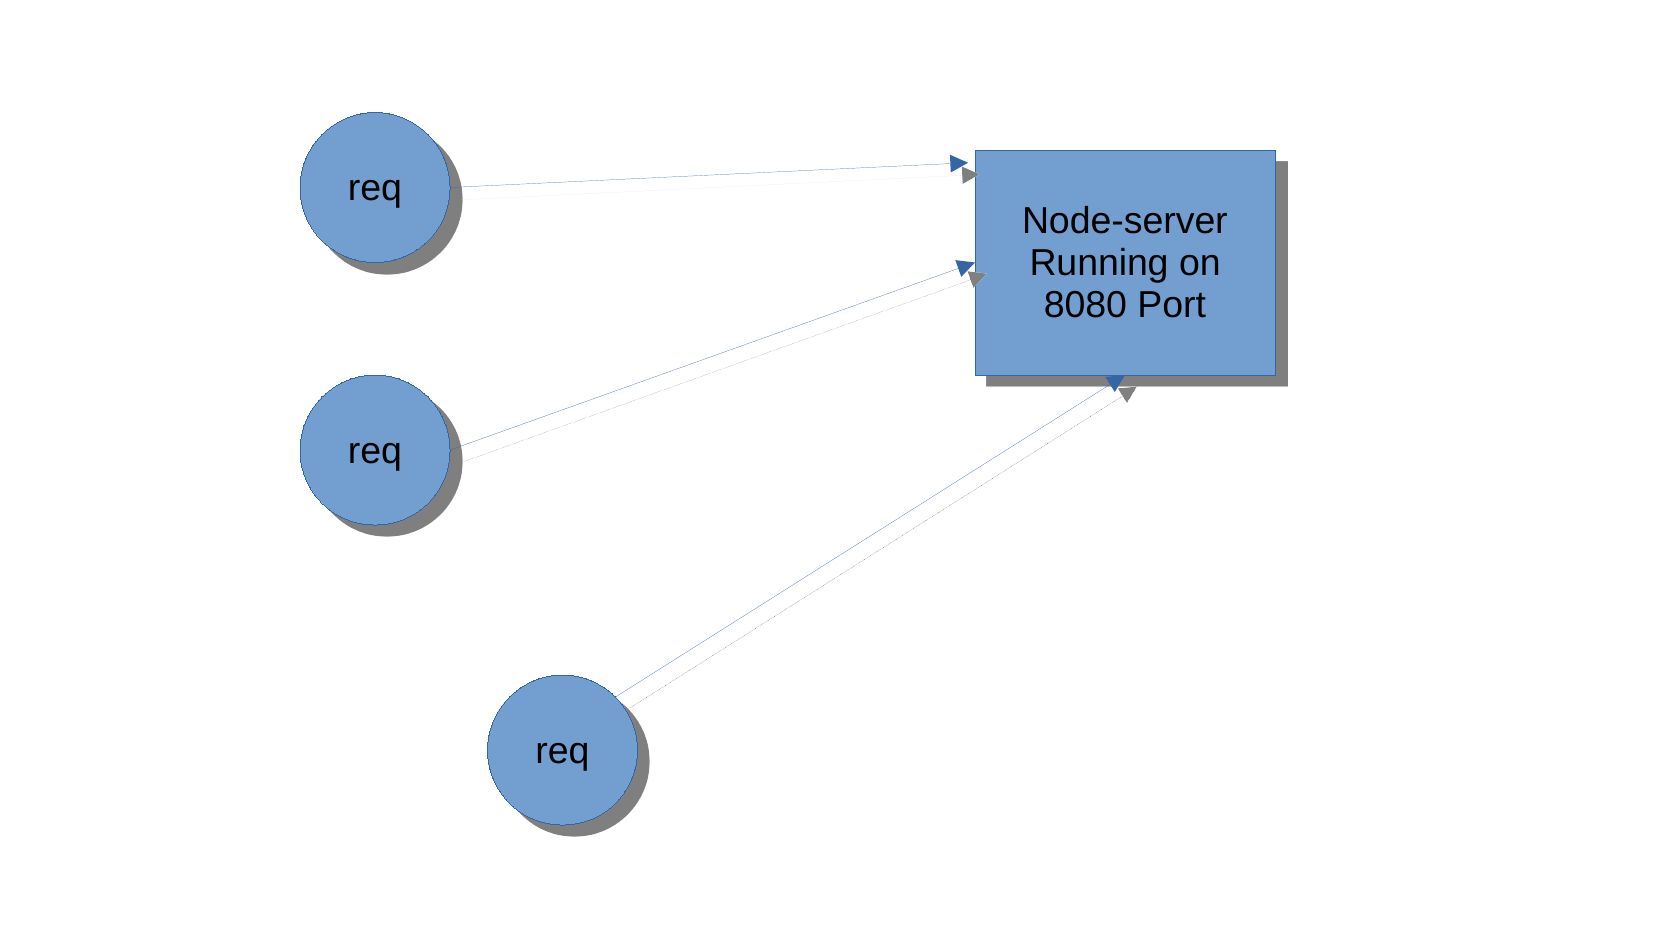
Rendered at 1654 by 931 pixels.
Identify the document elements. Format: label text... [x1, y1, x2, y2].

text_box req [487, 675, 638, 826]
text_box Node-server Running on 8080 Port [975, 150, 1276, 376]
text_box req [300, 112, 451, 263]
text_box req [300, 375, 451, 526]
